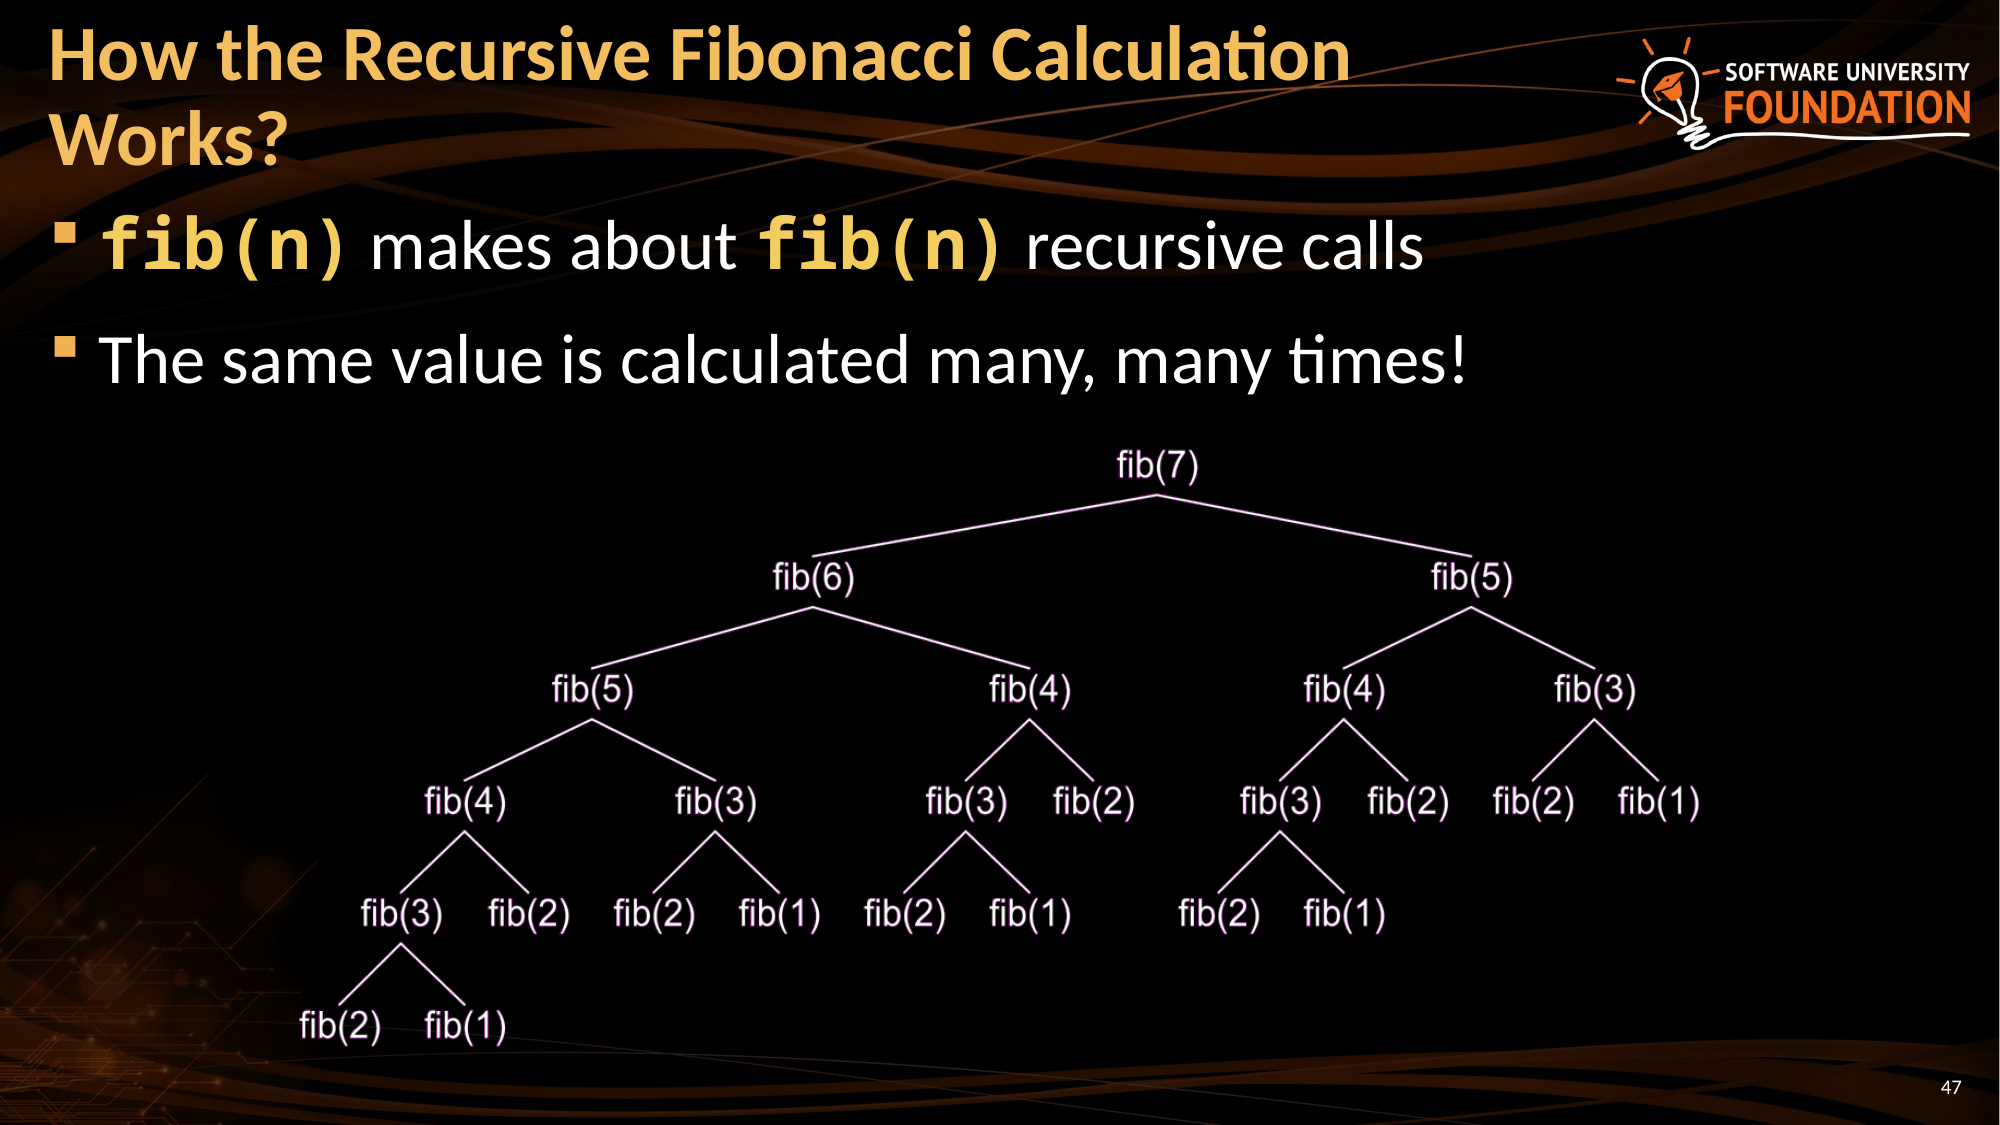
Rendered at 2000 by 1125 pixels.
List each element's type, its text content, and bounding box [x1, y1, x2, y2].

list fib(n) makes about fib(n) recursive calls The same value is calculated many, many times! [31, 188, 1968, 1103]
picture [0, 0, 2000, 1125]
title How the Recursive Fibonacci Calculation Works? [30, 6, 1602, 189]
